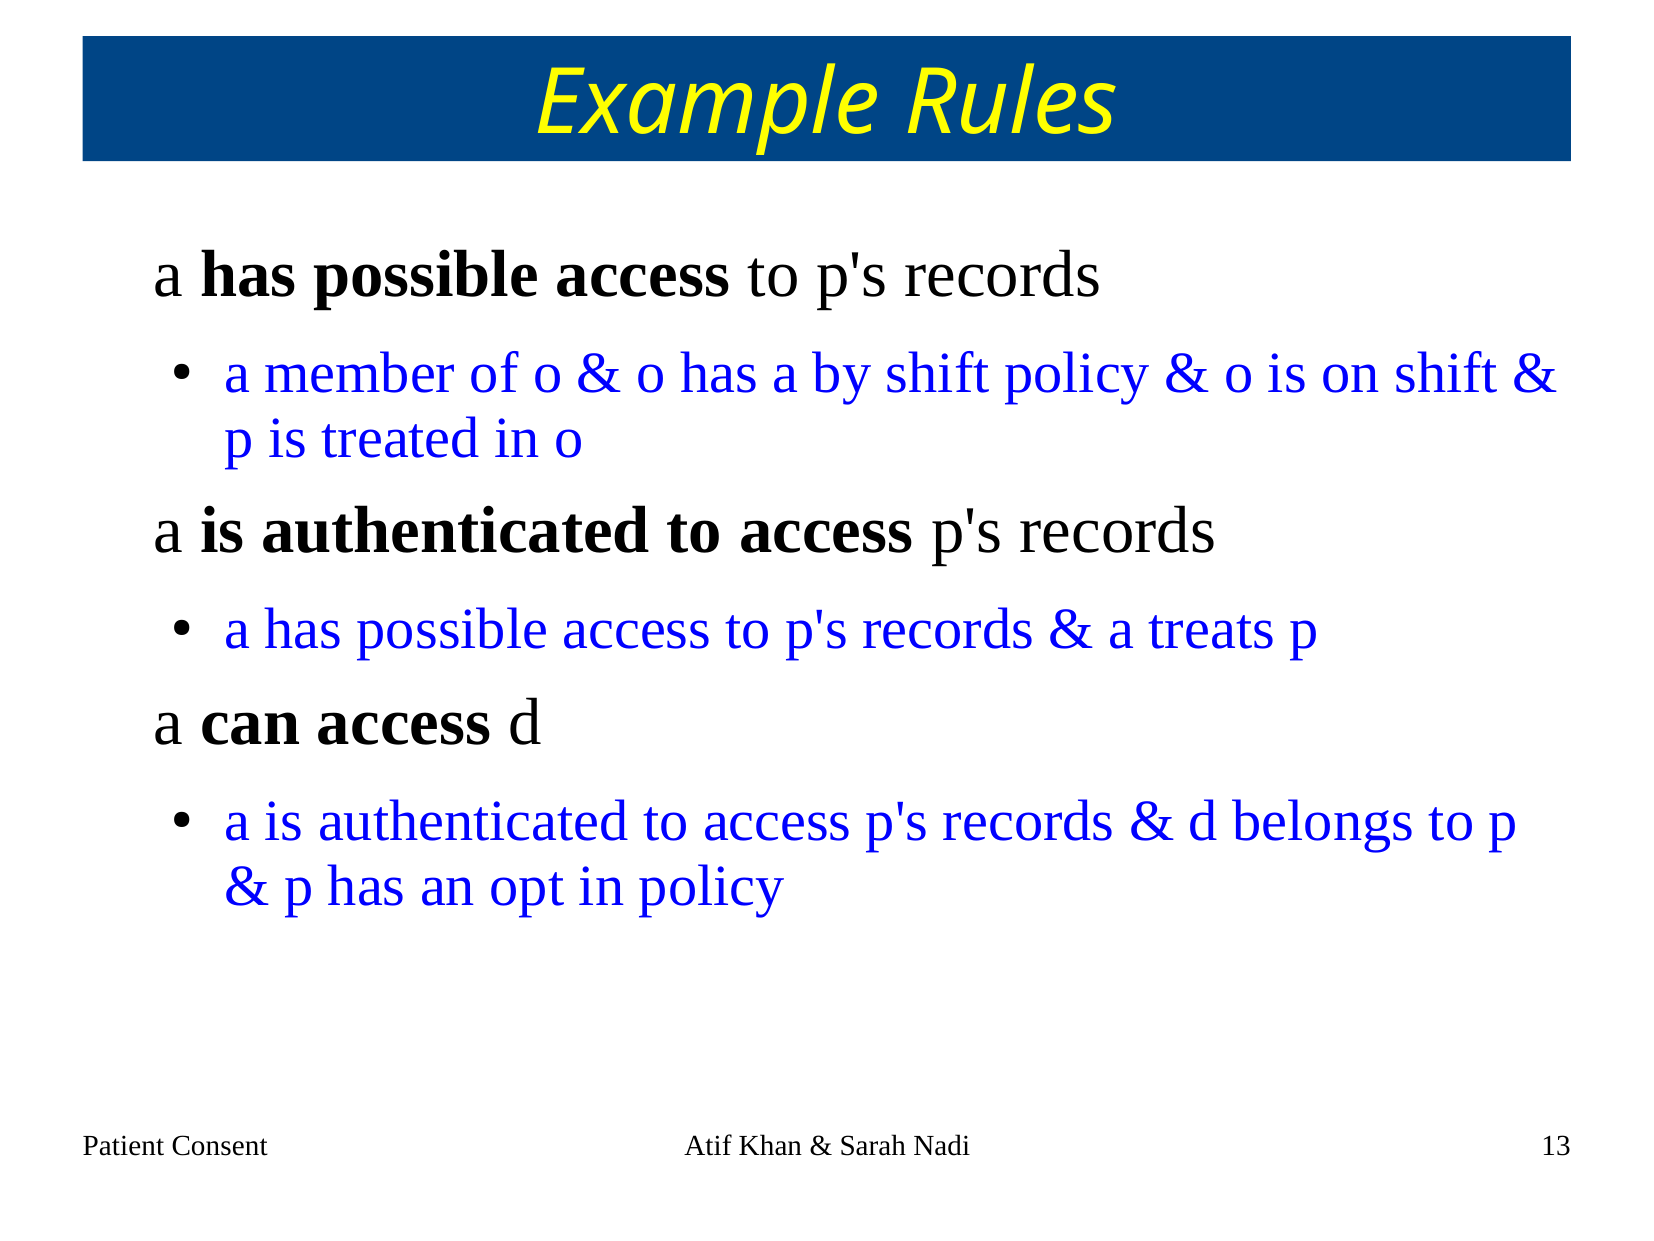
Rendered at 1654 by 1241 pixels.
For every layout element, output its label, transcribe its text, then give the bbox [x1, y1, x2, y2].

title Example Rules [82, 37, 1571, 160]
list a has possible access to p's records a member of o & o has a by shift policy & o is on shift & p is treated in o a is authenticated to access p's records a has possible access to p's records & a treats p a can access d a is authenticated to access p's records & d belongs to p & p has an opt in policy [82, 237, 1571, 1056]
